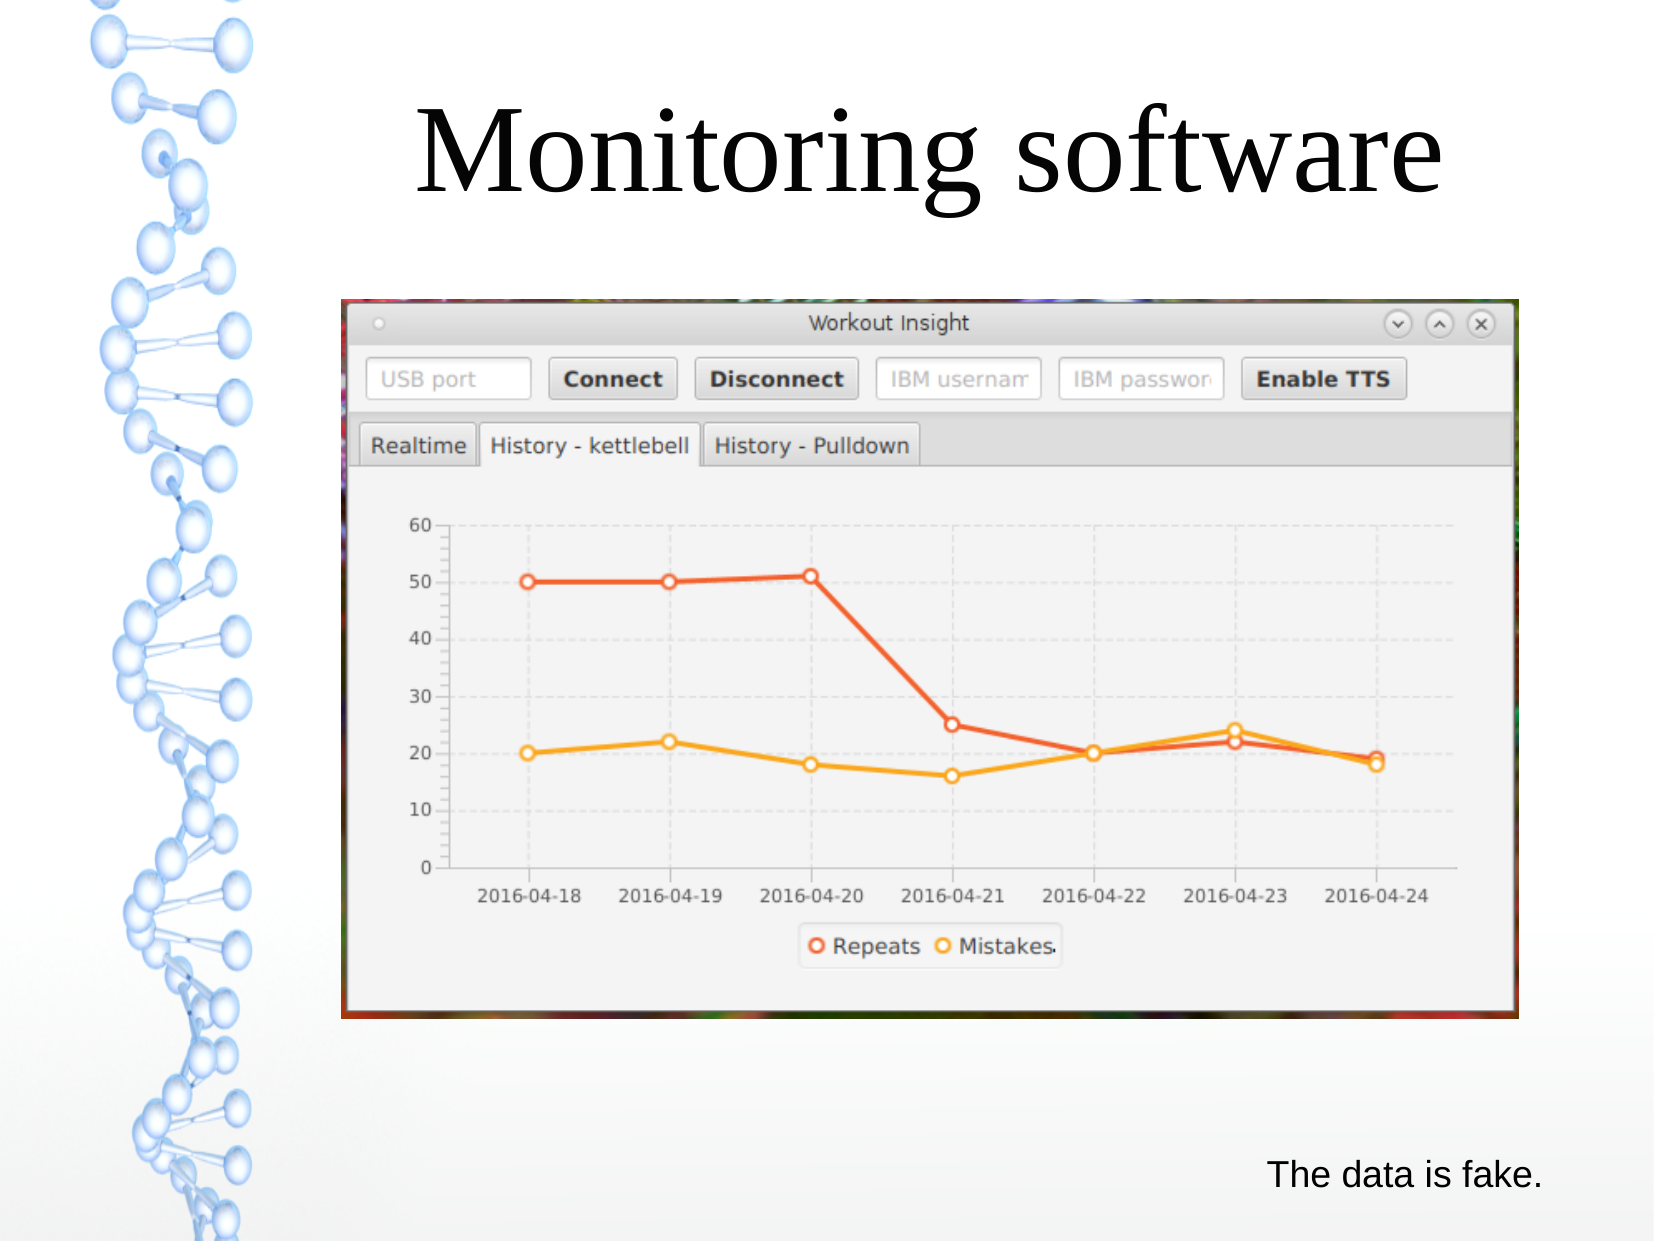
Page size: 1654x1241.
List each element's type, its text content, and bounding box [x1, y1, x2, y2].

picture [0, 0, 1654, 1241]
text_box The data is fake. [1251, 1145, 1619, 1203]
title Monitoring software [265, 47, 1595, 252]
